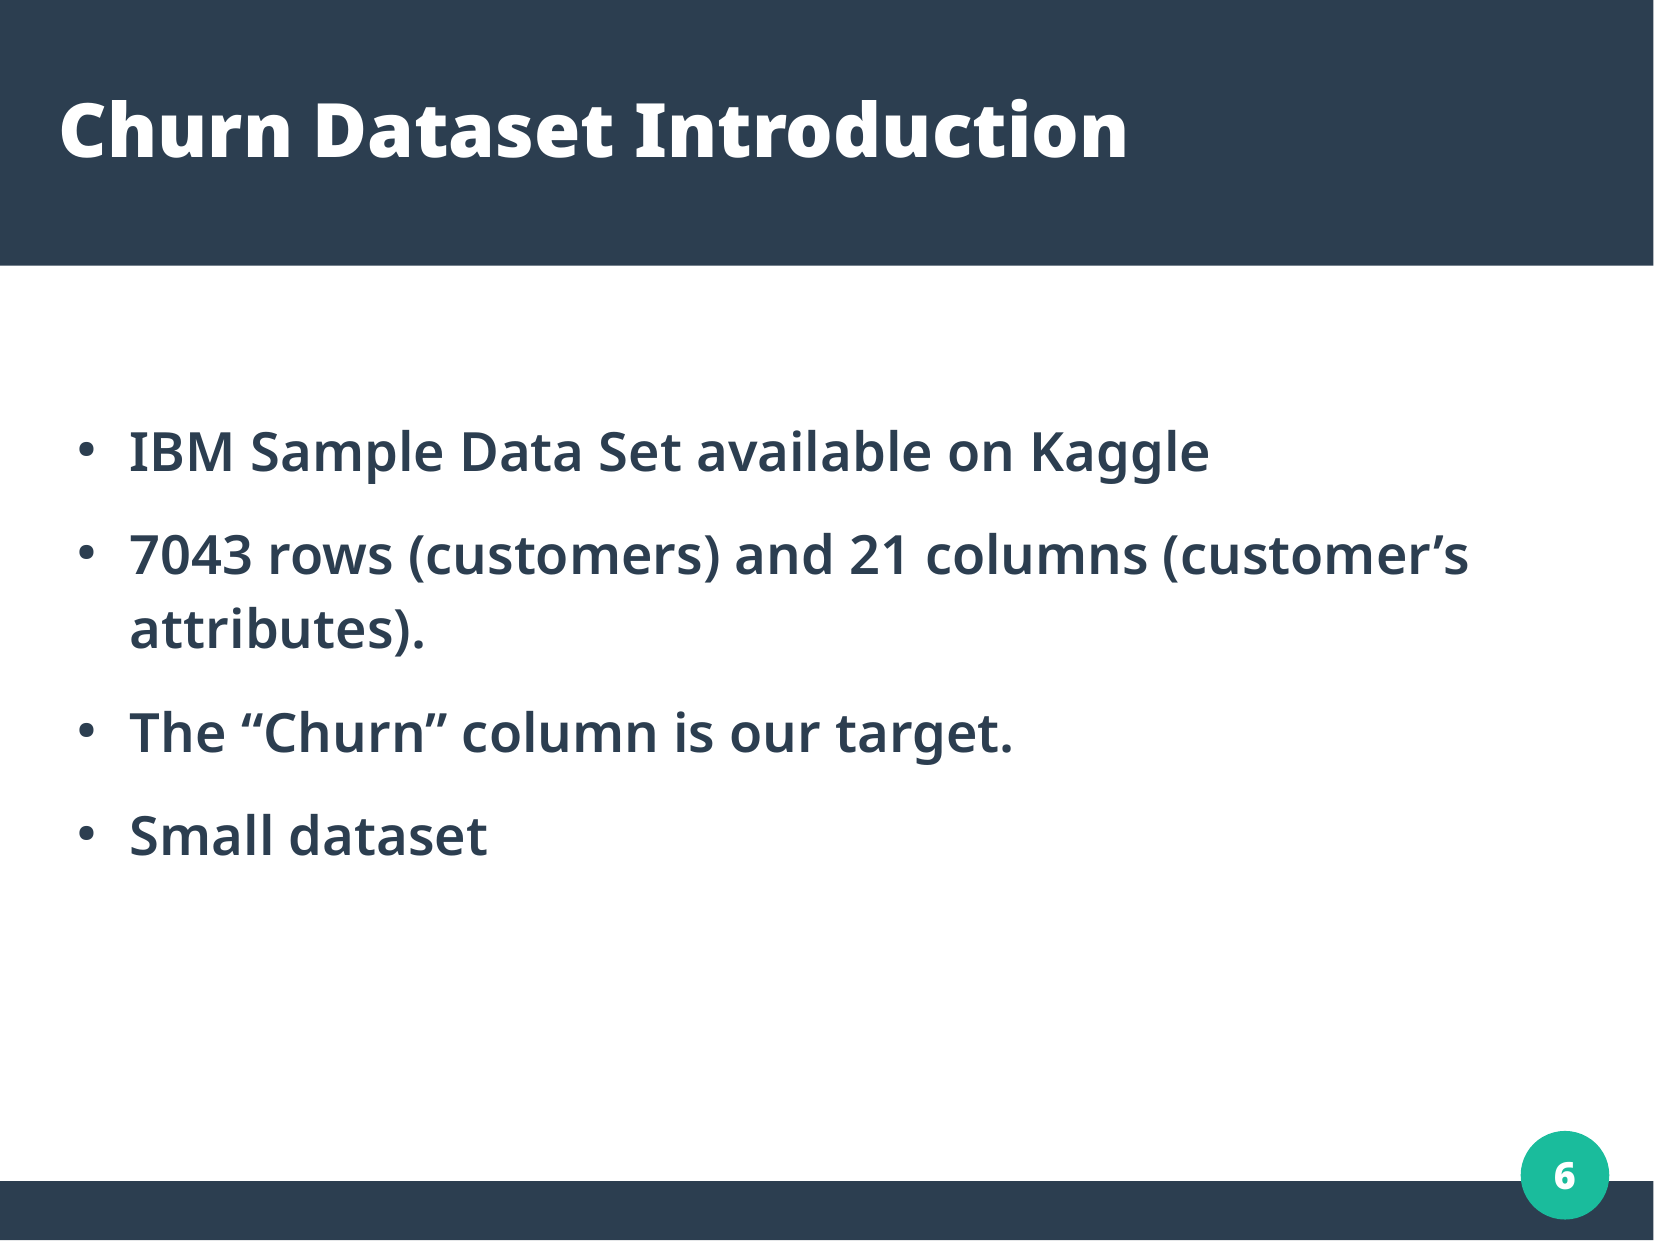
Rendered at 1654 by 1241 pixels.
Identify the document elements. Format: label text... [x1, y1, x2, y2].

list IBM Sample Data Set available on Kaggle 7043 rows (customers) and 21 columns (customer’s attributes). The “Churn” column is our target. Small dataset [59, 413, 1595, 1241]
title Churn Dataset Introduction [59, 49, 1595, 207]
